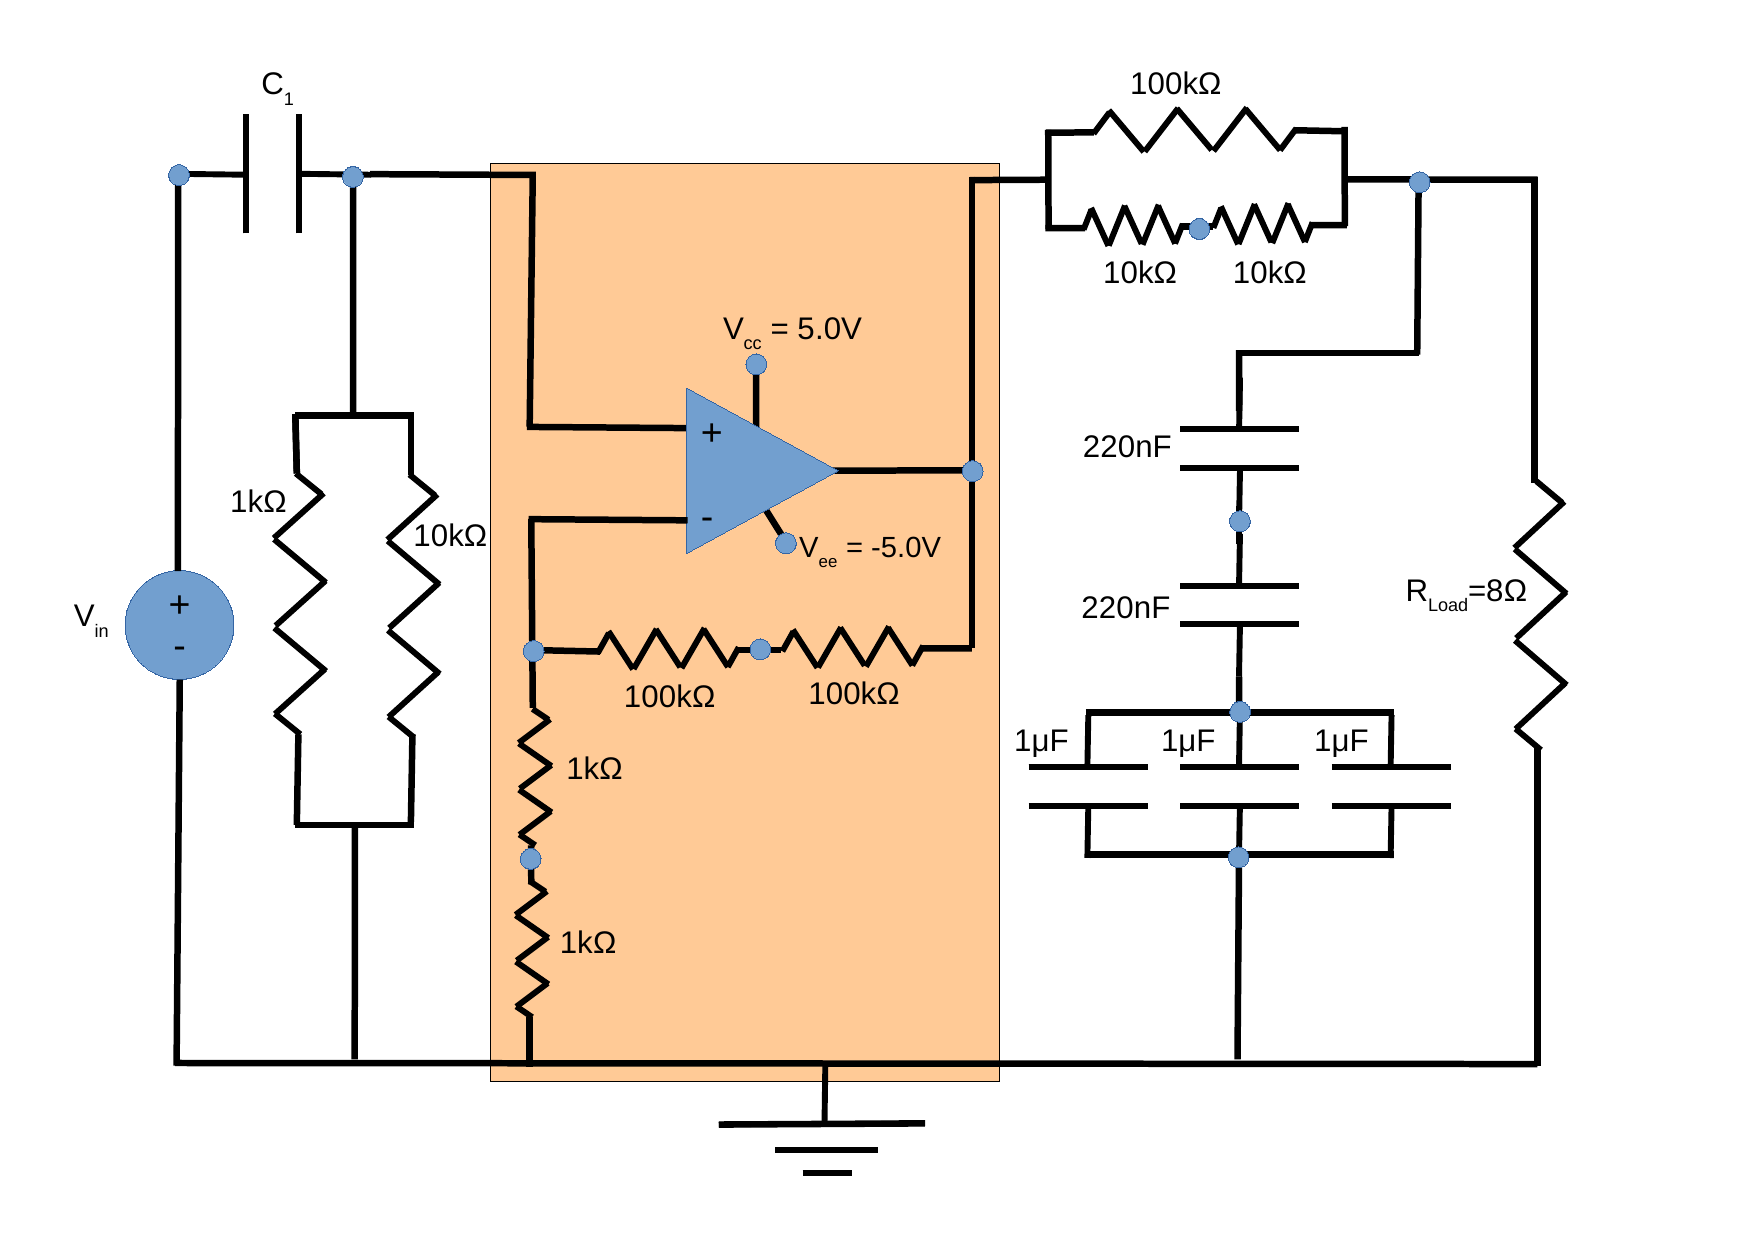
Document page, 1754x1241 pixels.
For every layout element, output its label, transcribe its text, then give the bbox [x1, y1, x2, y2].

text_box Vcc = 5.0V [708, 303, 877, 361]
text_box 1μF [1146, 715, 1240, 766]
text_box 100kΩ [609, 671, 754, 722]
text_box [1409, 171, 1431, 193]
text_box 10kΩ [1088, 248, 1213, 333]
text_box + - [686, 403, 738, 545]
text_box 10kΩ [398, 510, 503, 561]
text_box + - [125, 570, 234, 680]
text_box 220nF [1066, 582, 1215, 668]
text_box 100kΩ [793, 668, 921, 719]
text_box 1μF [1299, 715, 1393, 766]
text_box [342, 166, 364, 188]
text_box 1kΩ [551, 743, 638, 794]
text_box [1189, 218, 1210, 240]
text_box Vee = -5.0V [784, 523, 969, 579]
text_box [1228, 846, 1249, 868]
text_box C1 [246, 59, 309, 117]
text_box 100kΩ [1115, 59, 1260, 109]
text_box [168, 164, 190, 186]
text_box Vin [59, 591, 124, 649]
text_box [1229, 701, 1251, 723]
text_box 1μF [999, 715, 1093, 766]
text_box [490, 163, 1000, 1060]
text_box [490, 1067, 822, 1082]
text_box [1229, 510, 1251, 532]
text_box 1kΩ [215, 476, 302, 544]
text_box RLoad=8Ω [1390, 565, 1591, 658]
text_box [829, 1067, 1000, 1082]
text_box 220nF [1068, 422, 1216, 507]
text_box 1kΩ [545, 917, 646, 968]
text_box 10kΩ [1218, 248, 1335, 333]
